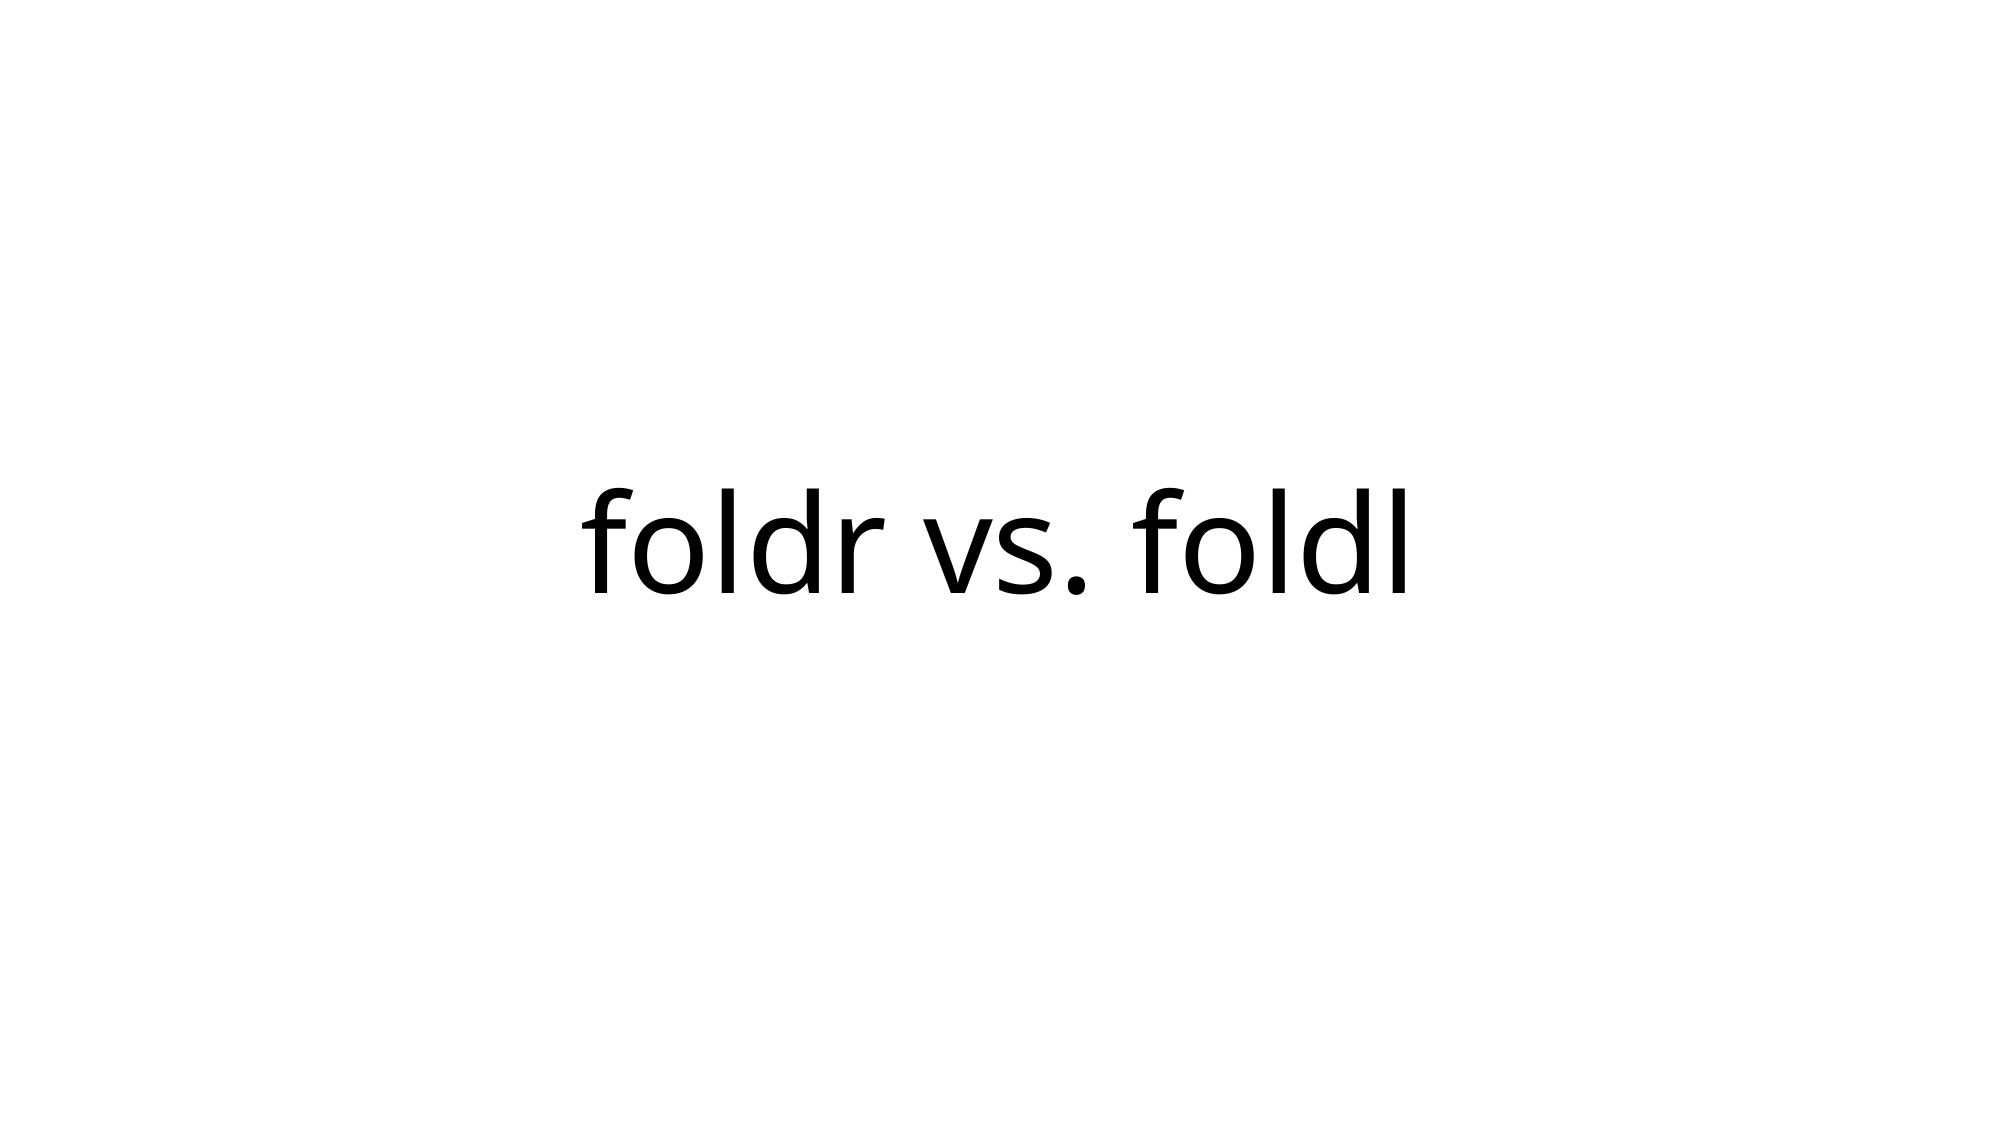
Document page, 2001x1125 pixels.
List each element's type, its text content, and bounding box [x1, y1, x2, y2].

title foldr vs. foldl [136, 280, 1862, 631]
